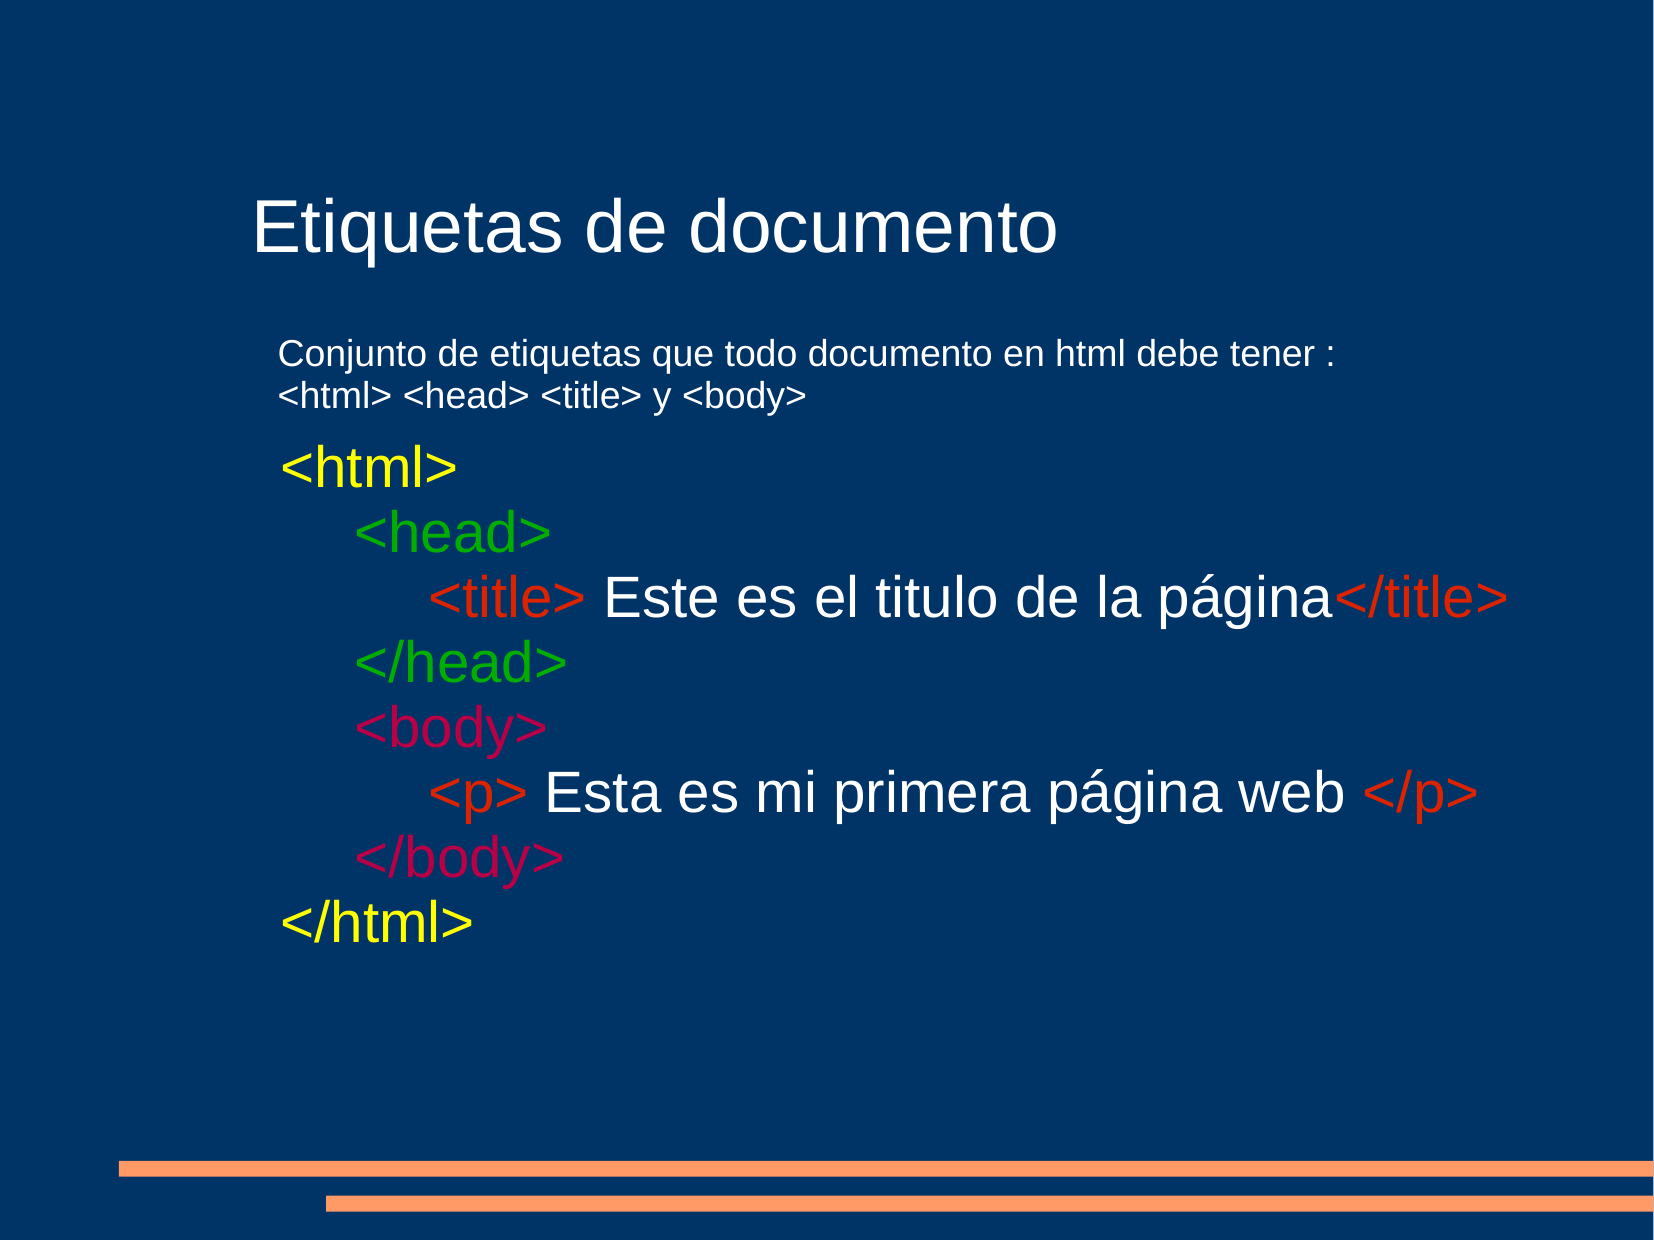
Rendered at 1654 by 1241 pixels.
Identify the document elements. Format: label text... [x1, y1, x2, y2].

text_box Conjunto de etiquetas que todo documento en html debe tener : <html> <head> <title> y <body> [263, 324, 1654, 424]
text_box Etiquetas de documento [236, 177, 1359, 276]
text_box <html> <head> <title> Este es el titulo de la página</title> </head> <body> <p> Esta es mi primera página web </p> </body> </html> [265, 426, 1595, 1004]
